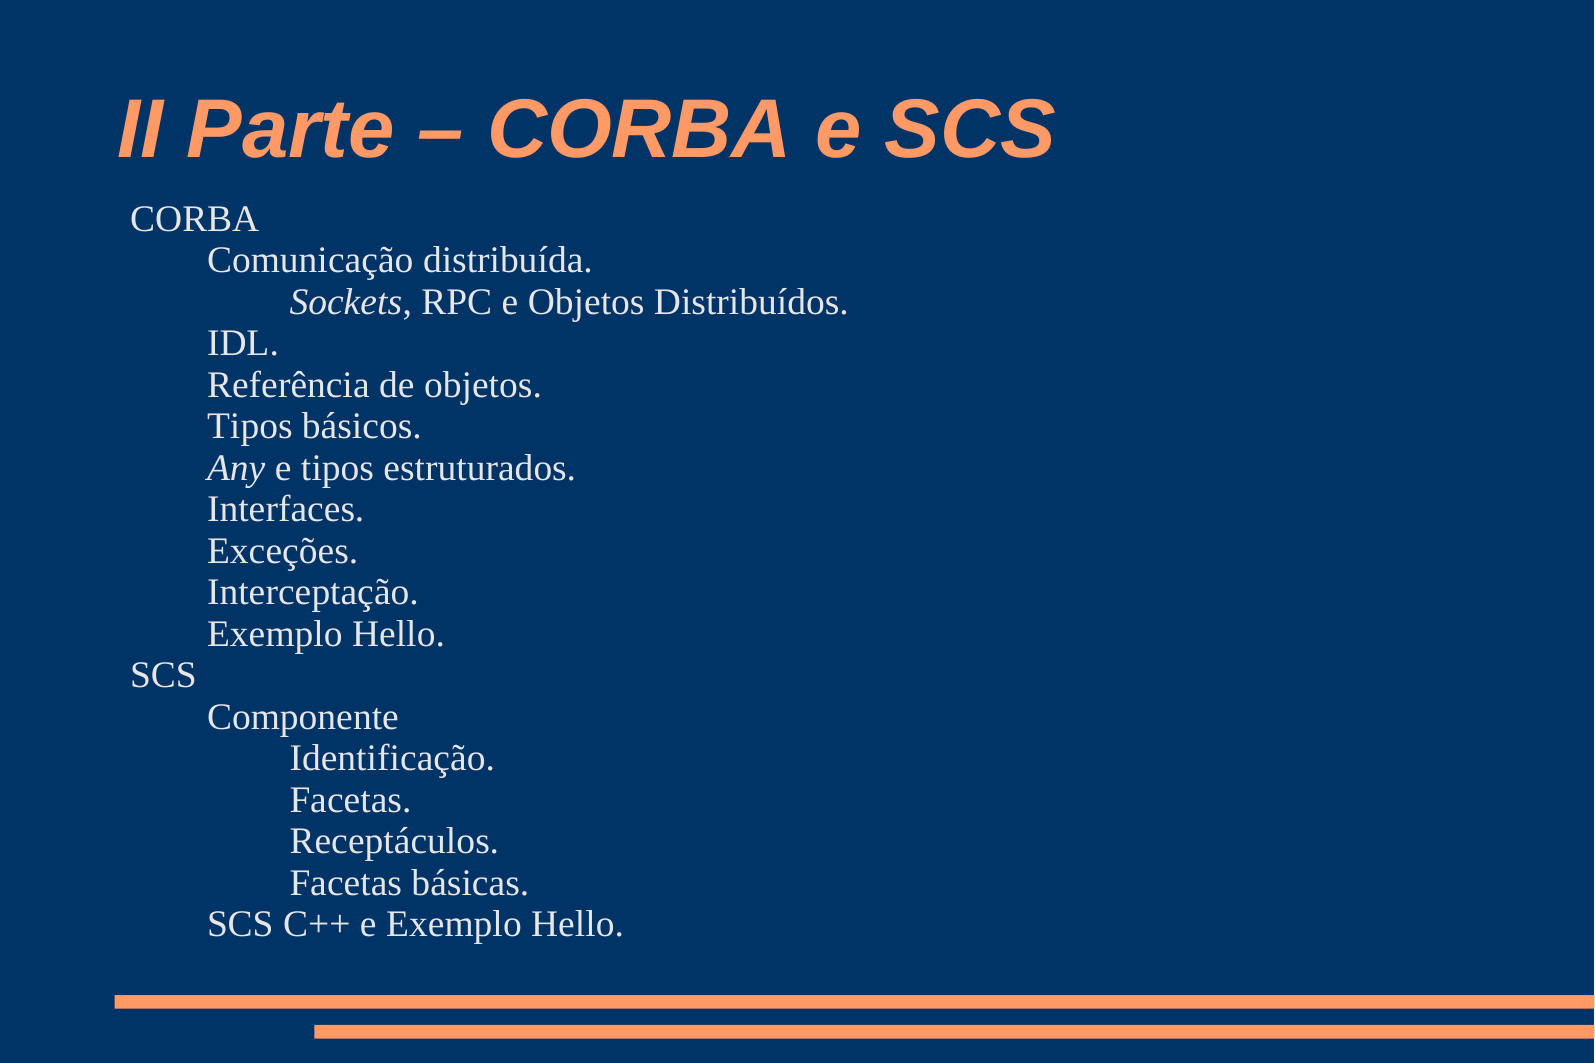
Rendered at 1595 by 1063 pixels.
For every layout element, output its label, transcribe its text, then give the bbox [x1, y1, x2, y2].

list CORBA Comunicação distribuída. Sockets, RPC e Objetos Distribuídos. IDL. Referência de objetos. Tipos básicos. Any e tipos estruturados. Interfaces. Exceções. Interceptação. Exemplo Hello. SCS Componente Identificação. Facetas. Receptáculos. Facetas básicas. SCS C++ e Exemplo Hello. [112, 197, 1501, 945]
title II Parte – CORBA e SCS [117, 39, 1479, 197]
